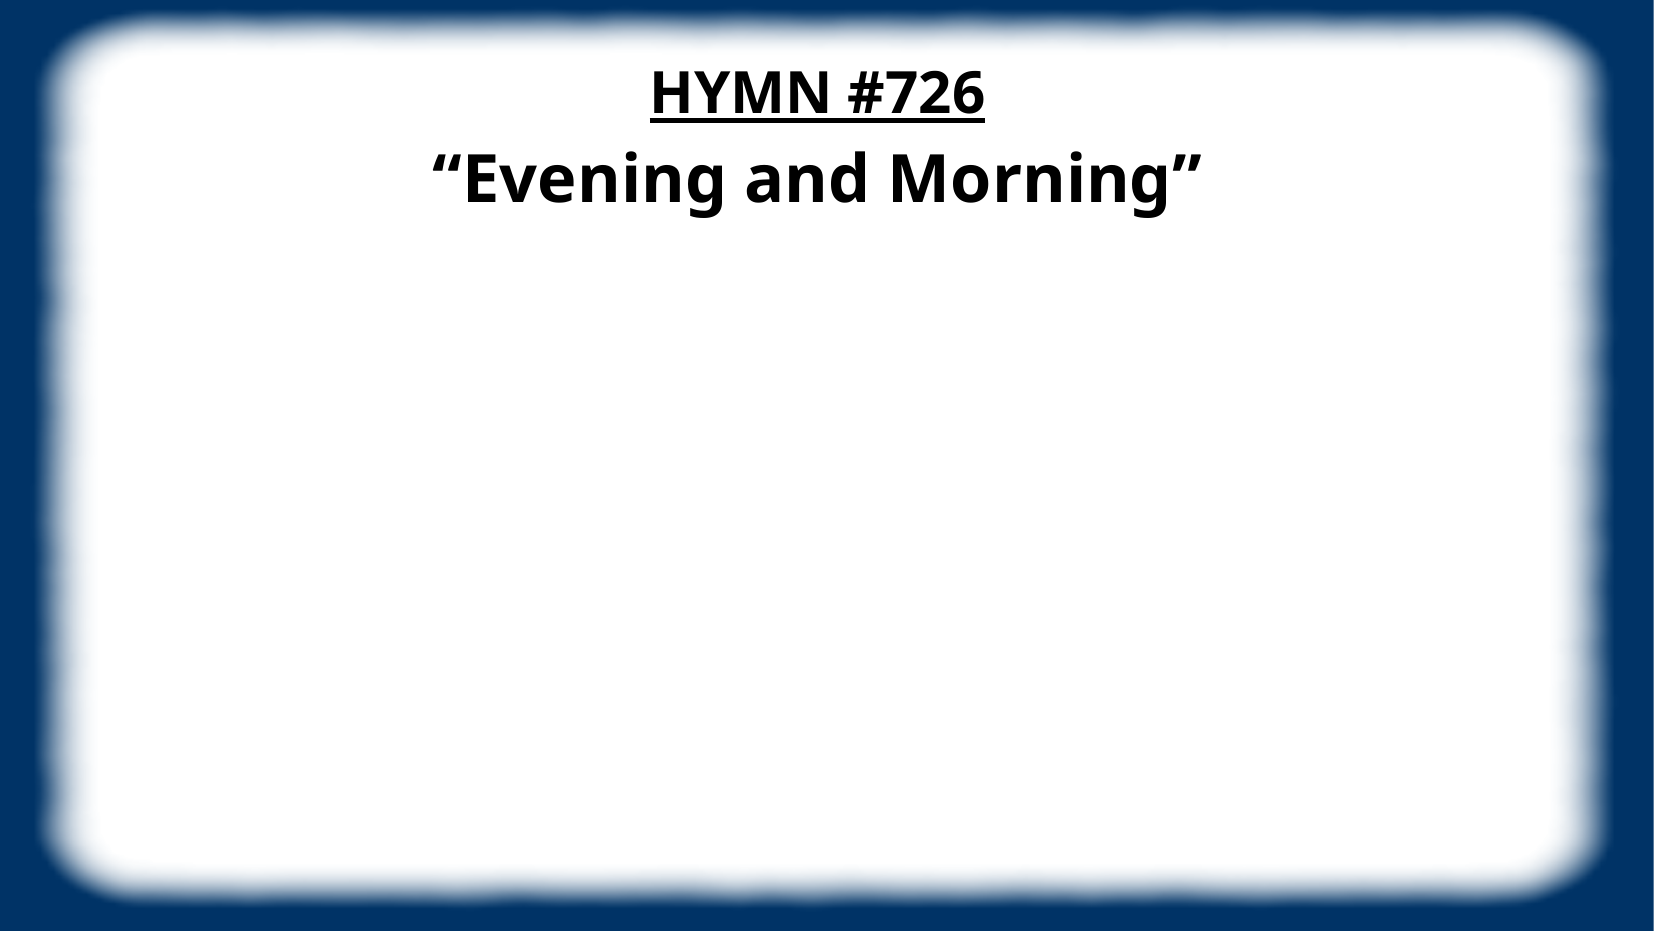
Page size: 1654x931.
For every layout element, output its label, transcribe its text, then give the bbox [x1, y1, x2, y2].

picture [0, 0, 1654, 931]
text_box HYMN #726 “Evening and Morning” [75, 44, 1561, 226]
